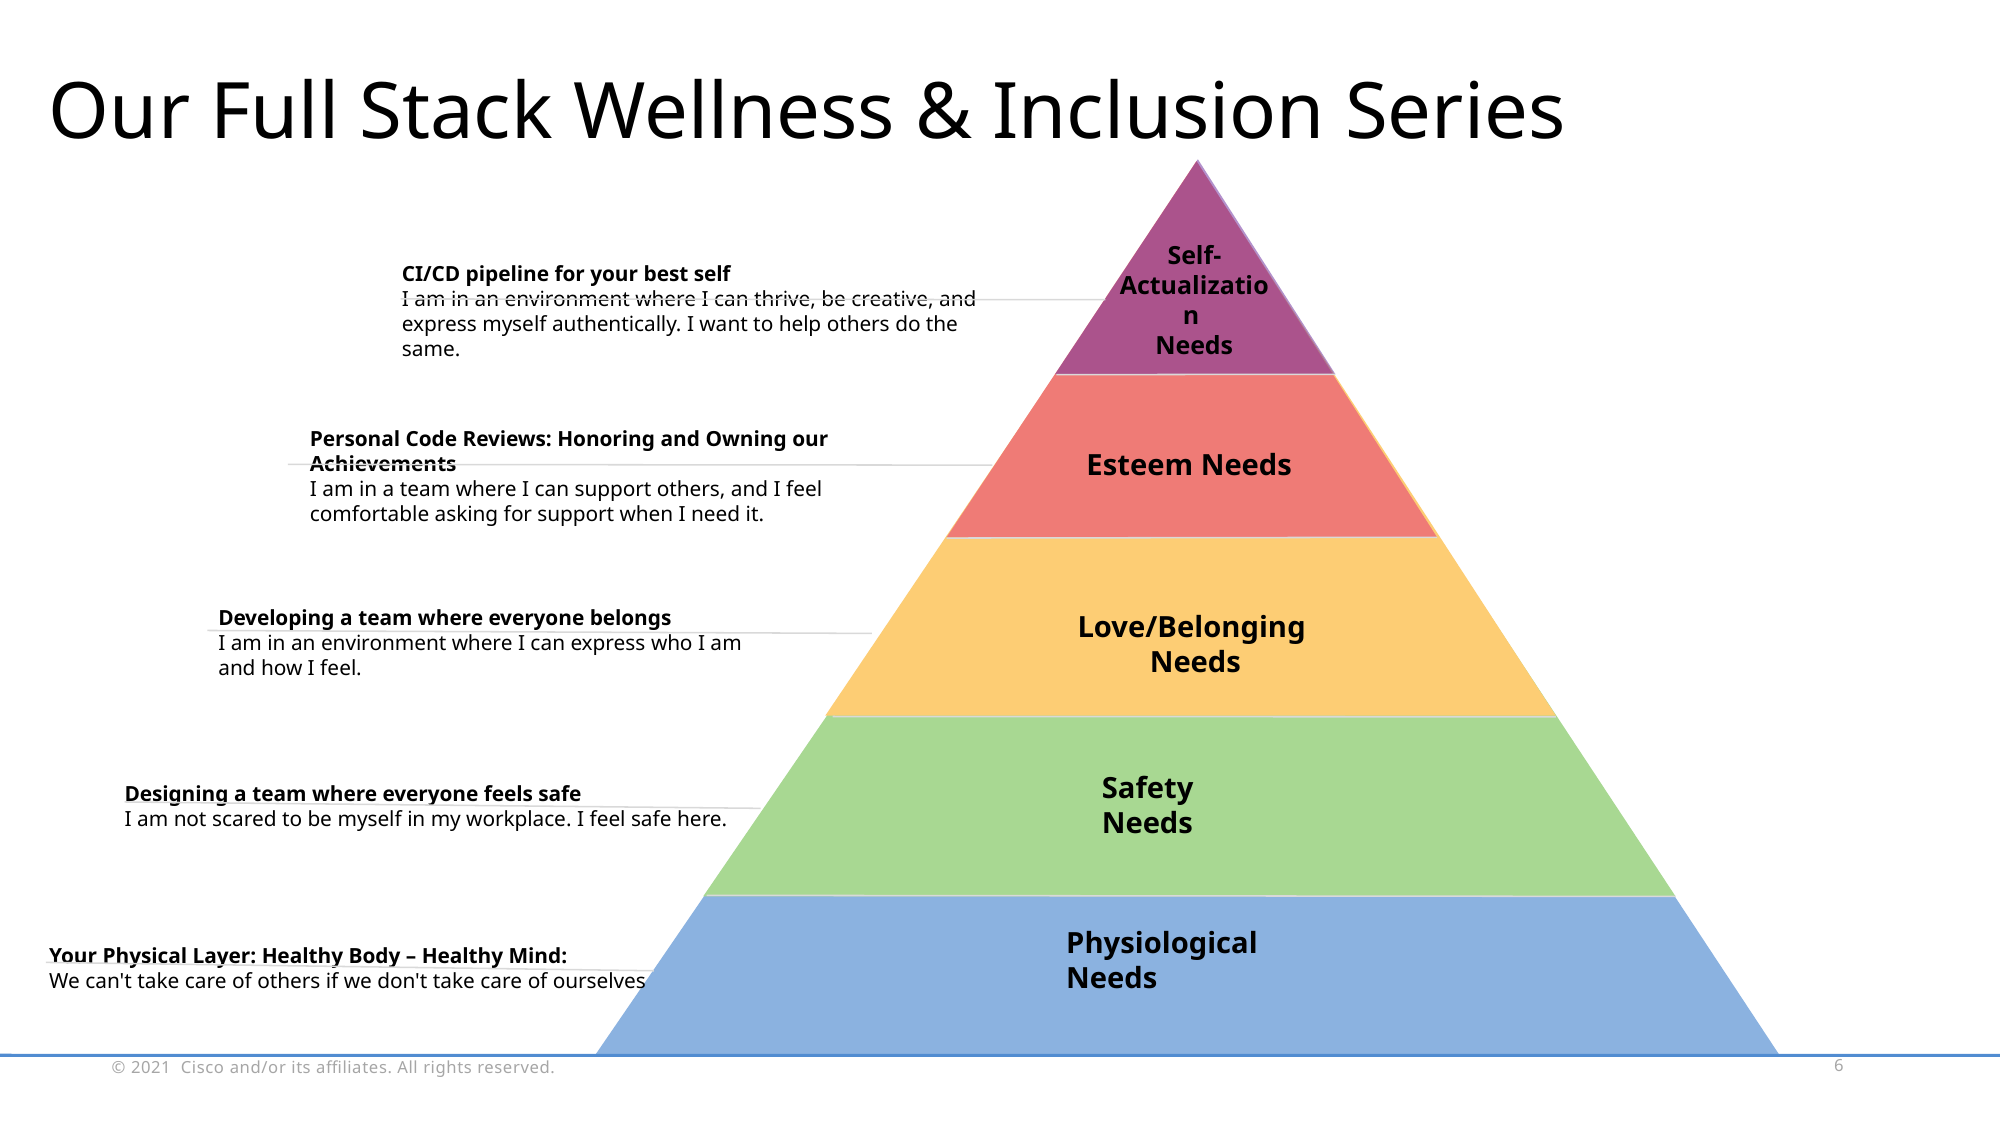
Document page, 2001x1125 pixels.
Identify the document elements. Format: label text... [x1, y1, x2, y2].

text_box Safety Needs [1101, 769, 1282, 840]
text_box Developing a team where everyone belongs I am in an environment where I can express who I am and how I feel. [218, 604, 781, 632]
text_box Personal Code Reviews: Honoring and Owning our Achievements I am in a team where I can support others, and I feel comfortable asking for support when I need it. [309, 466, 925, 526]
text_box Esteem Needs [1066, 446, 1313, 482]
text_box Your Physical Layer: Healthy Body – Healthy Mind: We can't take care of others if we don't take care of ourselves [49, 942, 722, 993]
text_box Developing a team where everyone belongs I am in an environment where I can express who I am and how I feel. [218, 632, 781, 680]
text_box Self- Actualization Needs [1115, 239, 1274, 360]
text_box CI/CD pipeline for your best self I am in an environment where I can thrive, be creative, and express myself authentically. I want to help others do the same. [401, 300, 1005, 361]
text_box Personal Code Reviews: Honoring and Owning our Achievements I am in a team where I can support others, and I feel comfortable asking for support when I need it. [309, 425, 925, 464]
title Our Full Stack Wellness & Inclusion Series [33, 71, 1860, 162]
text_box Love/Belonging Needs [885, 608, 1506, 679]
text_box Designing a team where everyone feels safe I am not scared to be myself in my workplace. I feel safe here. [124, 780, 782, 831]
text_box CI/CD pipeline for your best self I am in an environment where I can thrive, be creative, and express myself authentically. I want to help others do the same. [401, 260, 1005, 298]
text_box [596, 627, 1779, 1053]
text_box Physiological Needs [1066, 924, 1351, 995]
text_box [1144, 159, 1249, 239]
text_box [897, 278, 1486, 608]
